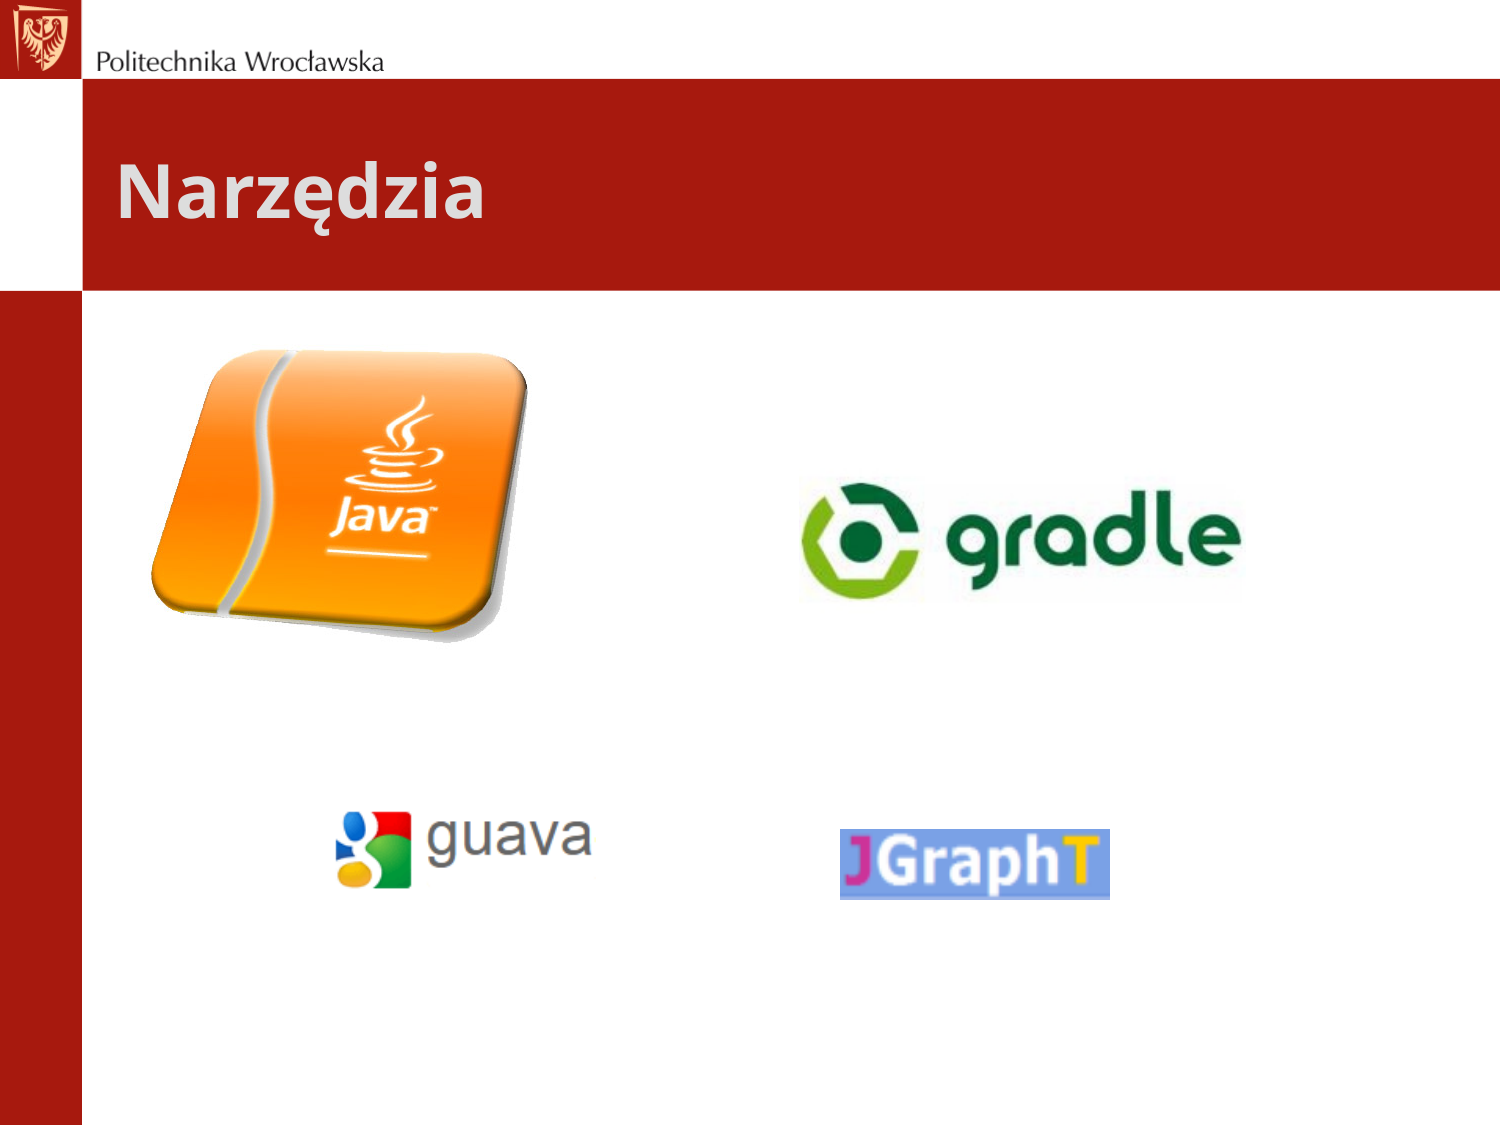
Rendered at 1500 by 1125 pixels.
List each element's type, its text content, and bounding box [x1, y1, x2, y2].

picture [330, 809, 596, 895]
text_box Narzędzia [100, 103, 1483, 273]
picture [840, 829, 1110, 901]
picture [0, 0, 384, 79]
picture [140, 344, 541, 651]
picture [799, 319, 1246, 766]
